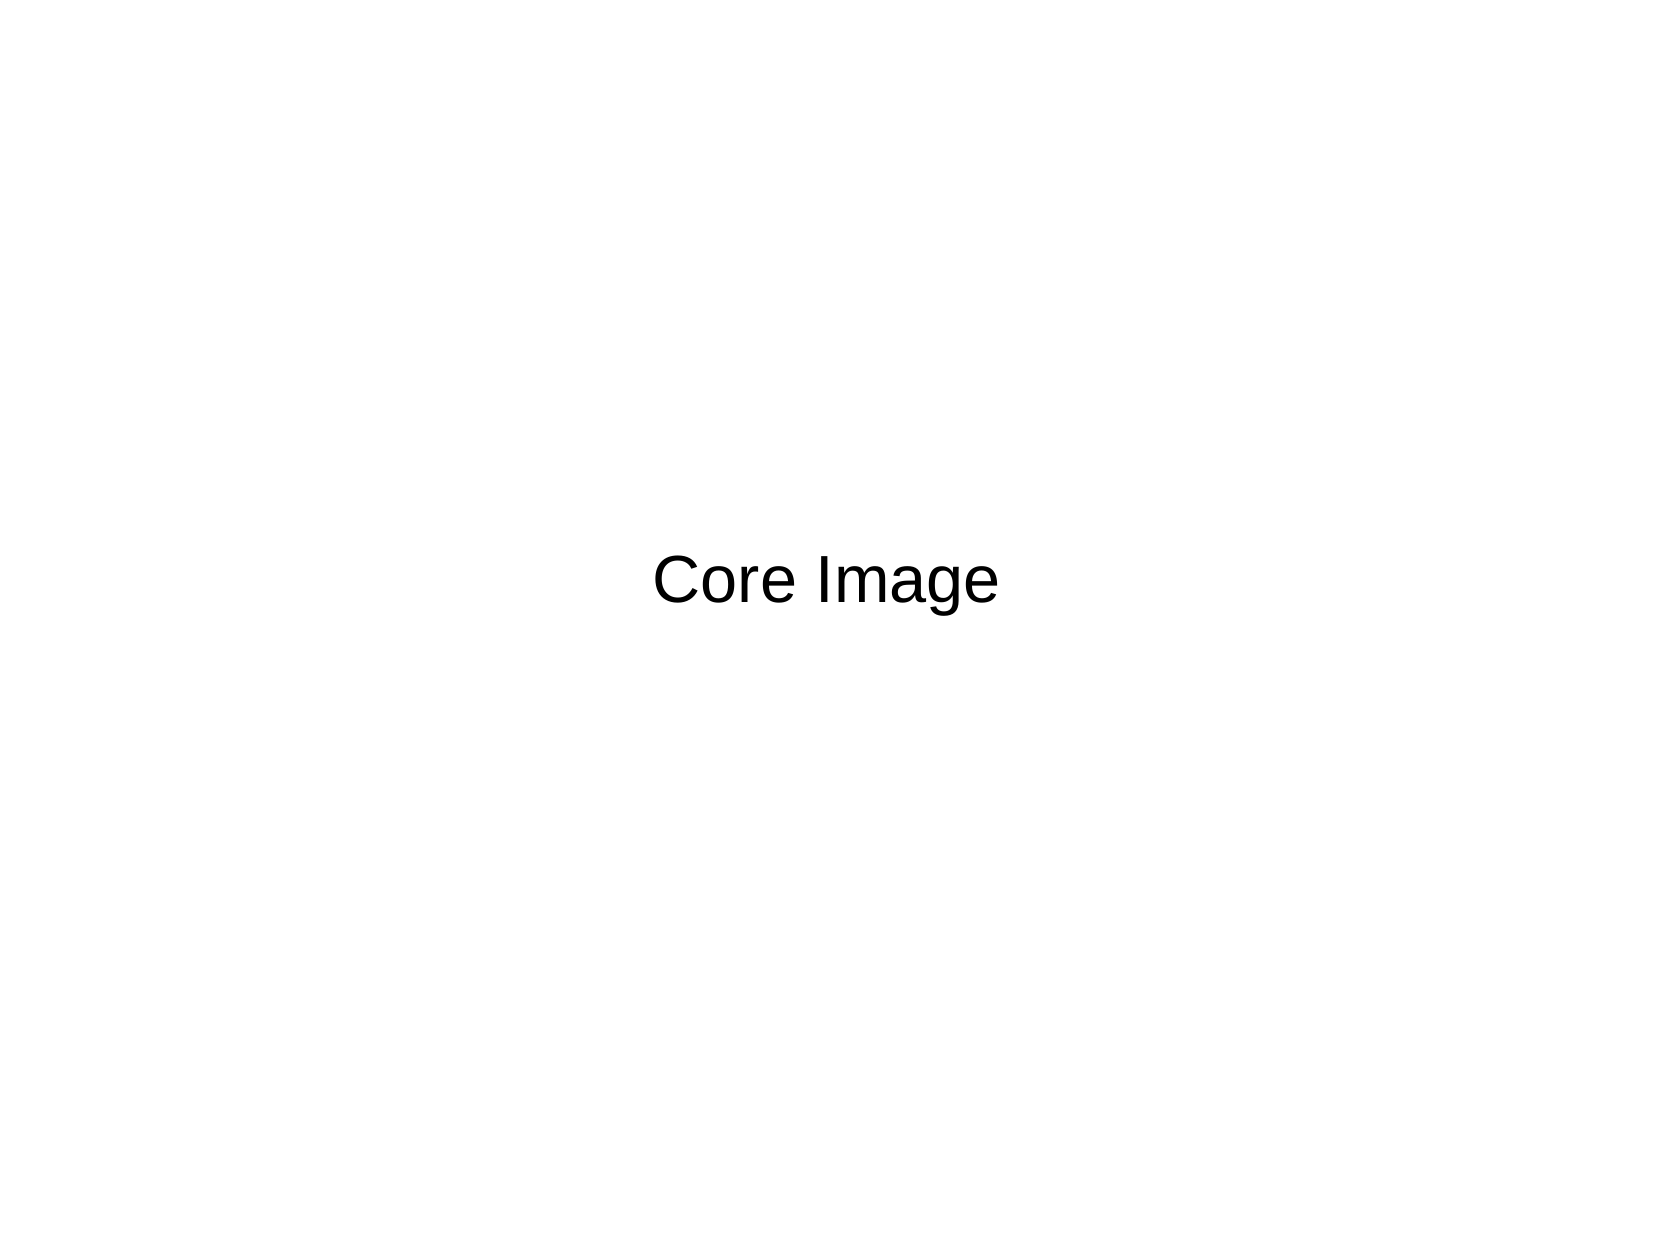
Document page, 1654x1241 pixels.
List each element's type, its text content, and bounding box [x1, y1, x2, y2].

subtitle Core Image [82, 49, 1571, 1109]
